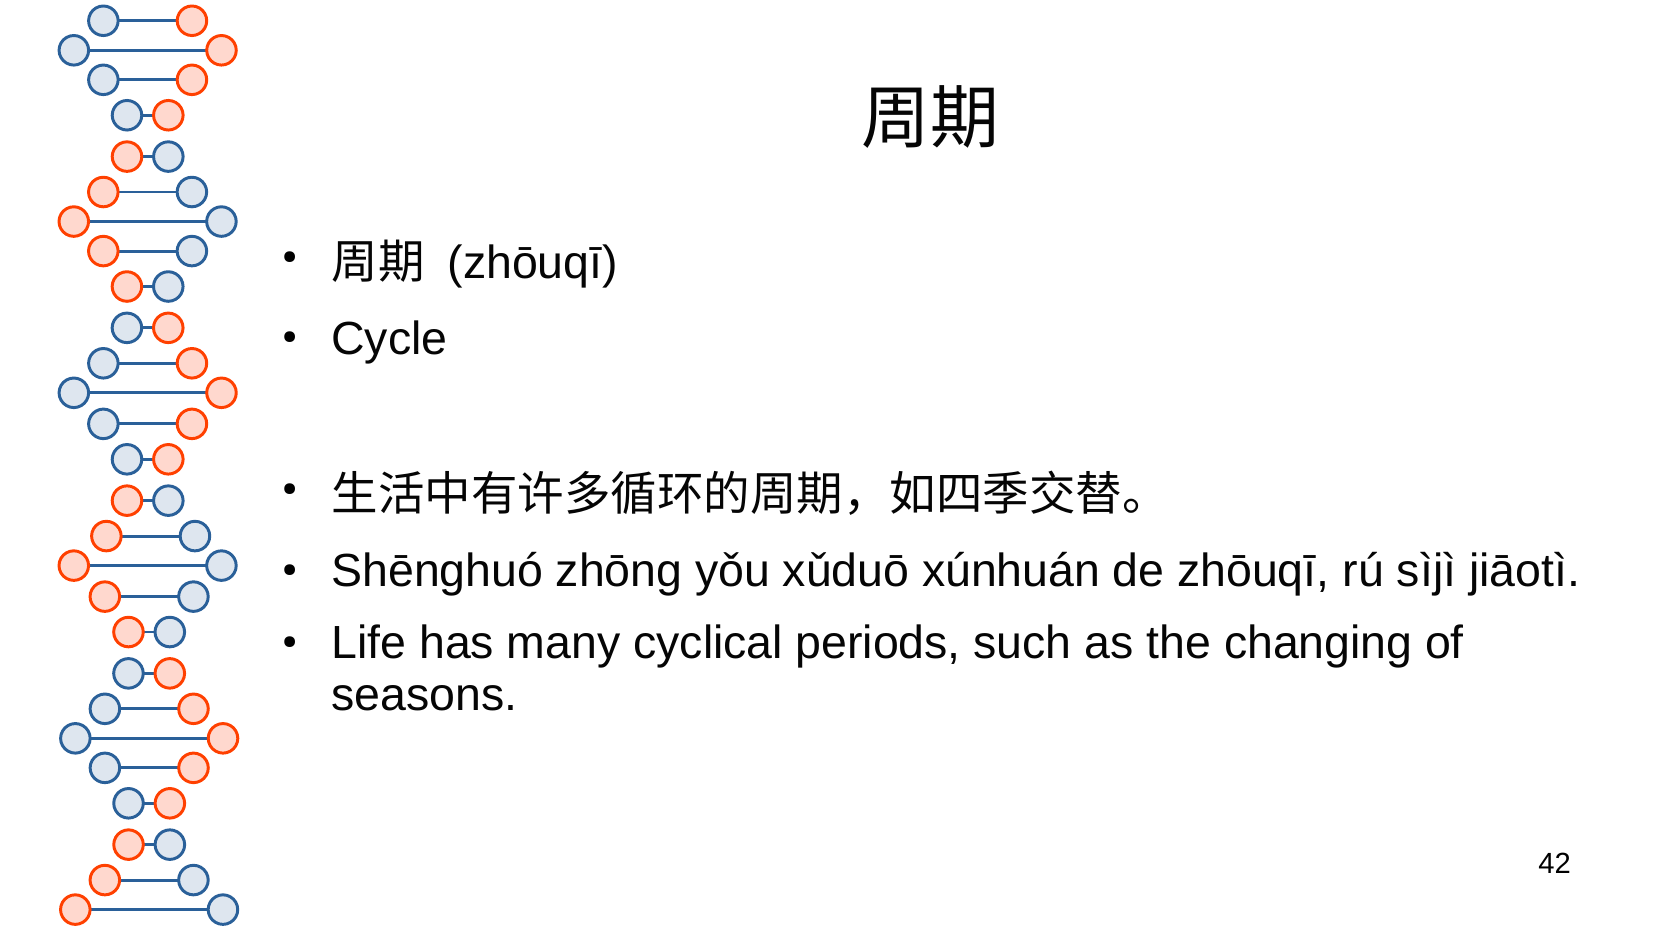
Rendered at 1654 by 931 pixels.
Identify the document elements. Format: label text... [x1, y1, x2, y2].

list 周期 (zhōuqī) Cycle 生活中有许多循环的周期，如四季交替。 Shēnghuó zhōng yǒu xǔduō xúnhuán de zhōuqī, rú sìjì jiāotì. Life has many cyclical periods, such as the changing of seasons. [265, 224, 1595, 764]
title 周期 [265, 35, 1595, 189]
